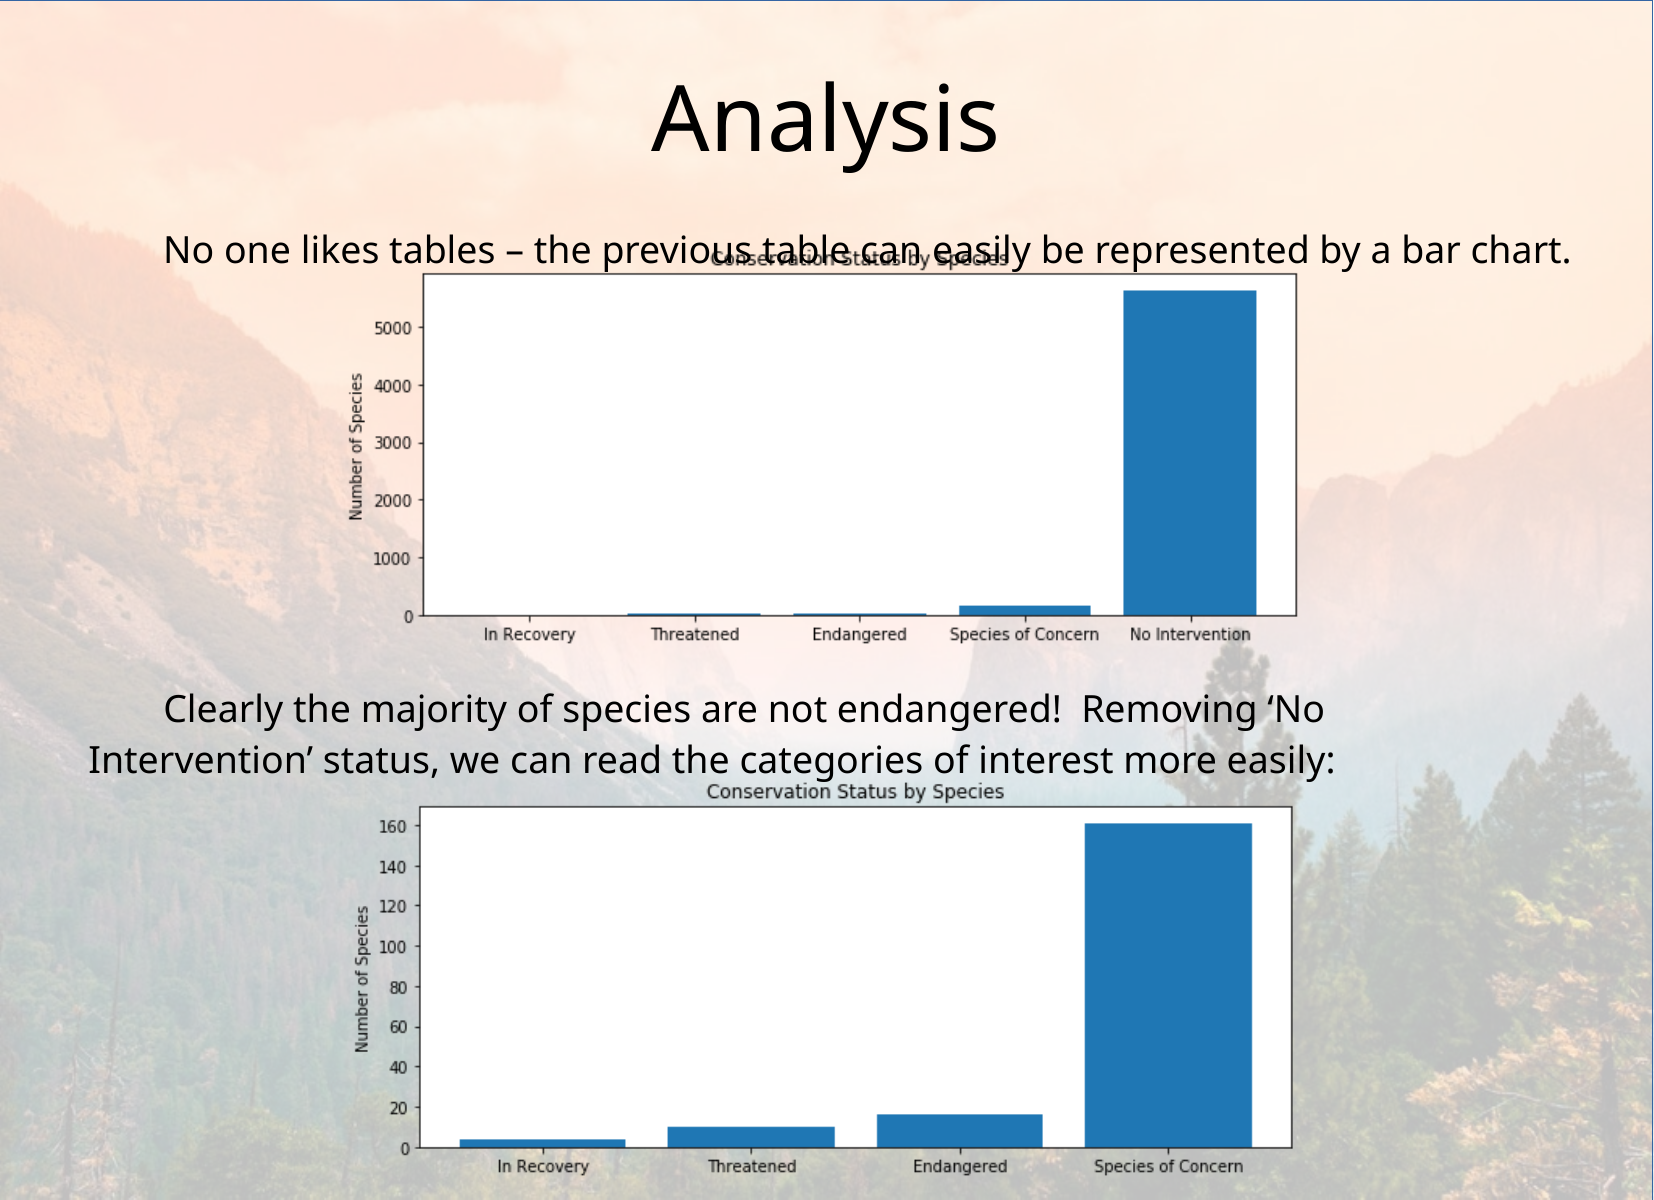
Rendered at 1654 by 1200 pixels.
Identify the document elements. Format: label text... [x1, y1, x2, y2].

text_box Clearly the majority of species are not endangered! Removing ‘No Intervention’ status, we can read the categories of interest more easily: [0, 675, 1576, 823]
text_box Analysis No one likes tables – the previous table can easily be represented by a bar chart. [0, 0, 1653, 1200]
picture [346, 772, 1307, 1186]
picture [340, 239, 1313, 653]
